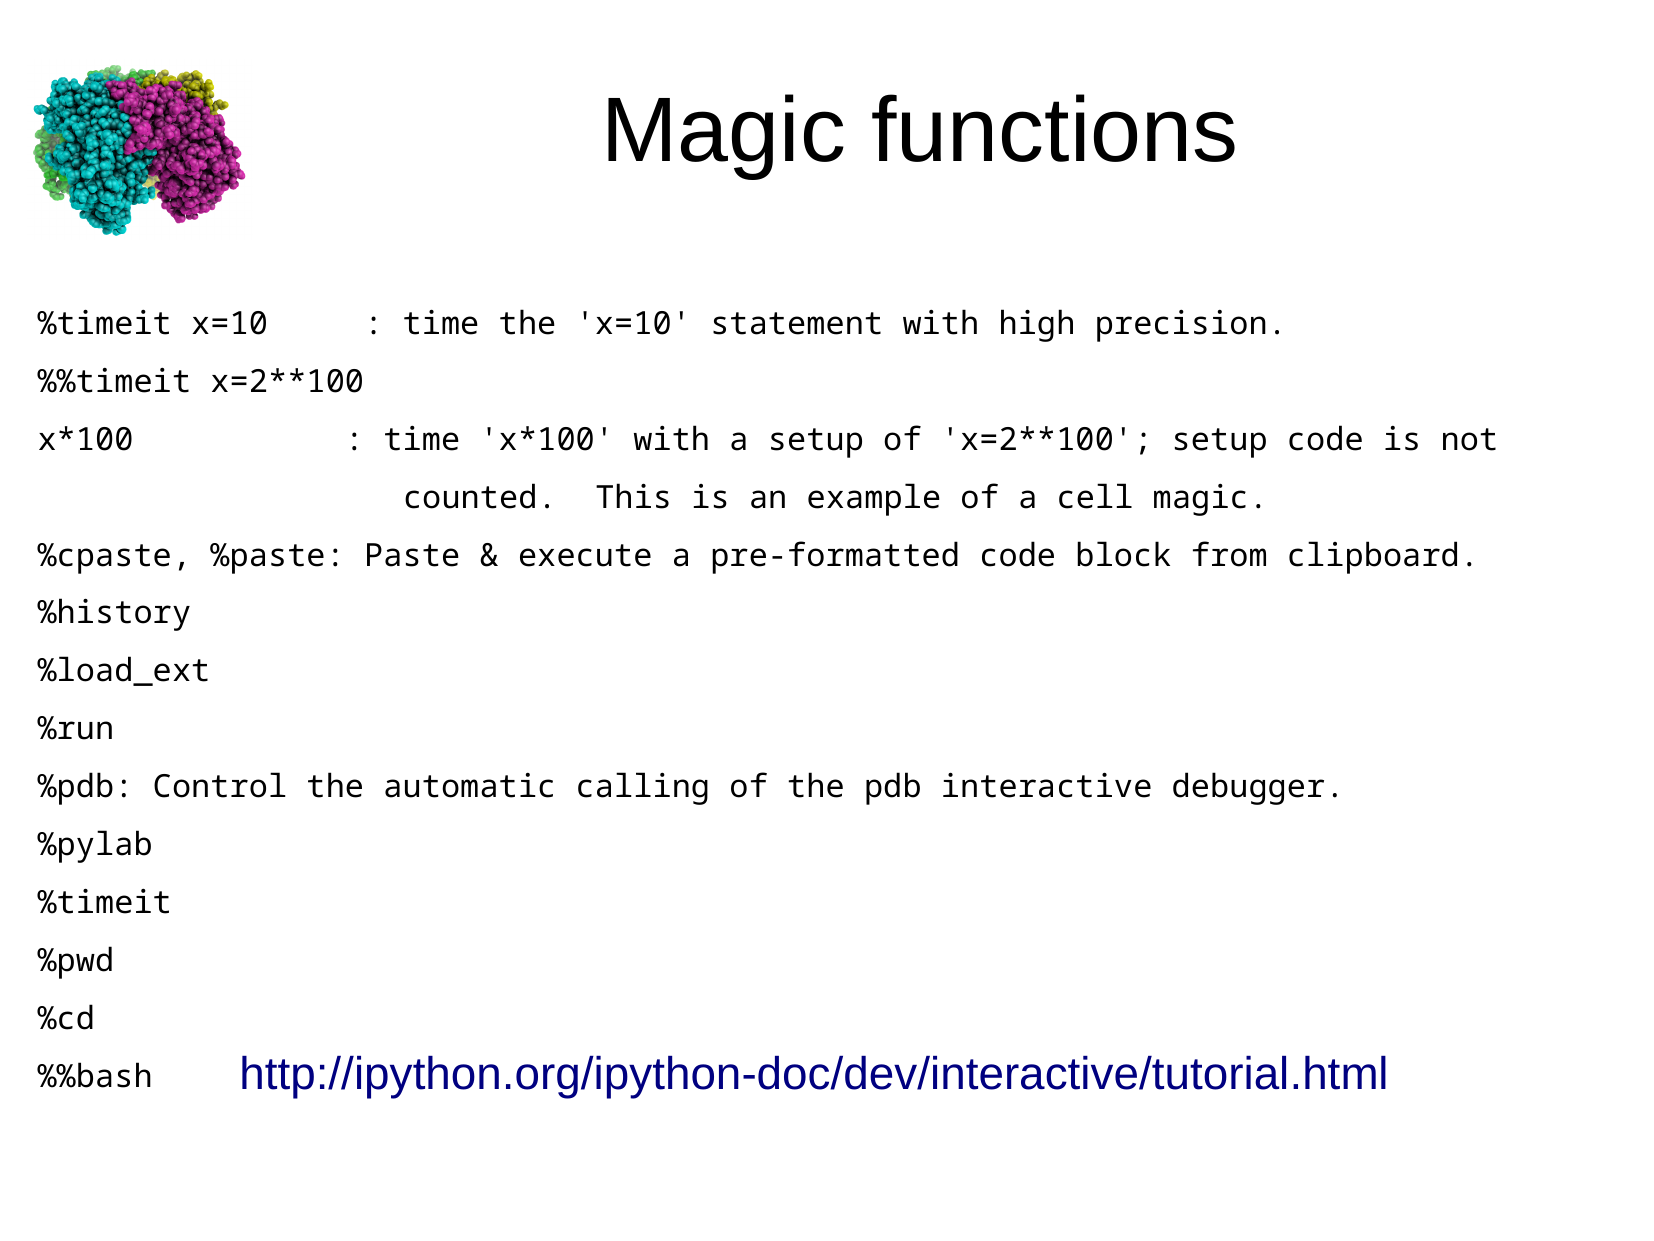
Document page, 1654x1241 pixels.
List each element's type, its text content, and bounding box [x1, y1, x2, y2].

picture [27, 59, 253, 240]
list %timeit x=10 : time the 'x=10' statement with high precision. %%timeit x=2**100 x*100 : time 'x*100' with a setup of 'x=2**100'; setup code is not counted. This is an example of a cell magic. %cpaste, %paste: Paste & execute a pre-formatted code block from clipboard. %history %load_ext %run %pdb: Control the automatic calling of the pdb interactive debugger. %pylab %timeit %pwd %cd %%bash [37, 300, 1621, 1104]
text_box http://ipython.org/ipython-doc/dev/interactive/tutorial.html [224, 1040, 1530, 1107]
title Magic functions [270, 25, 1571, 233]
